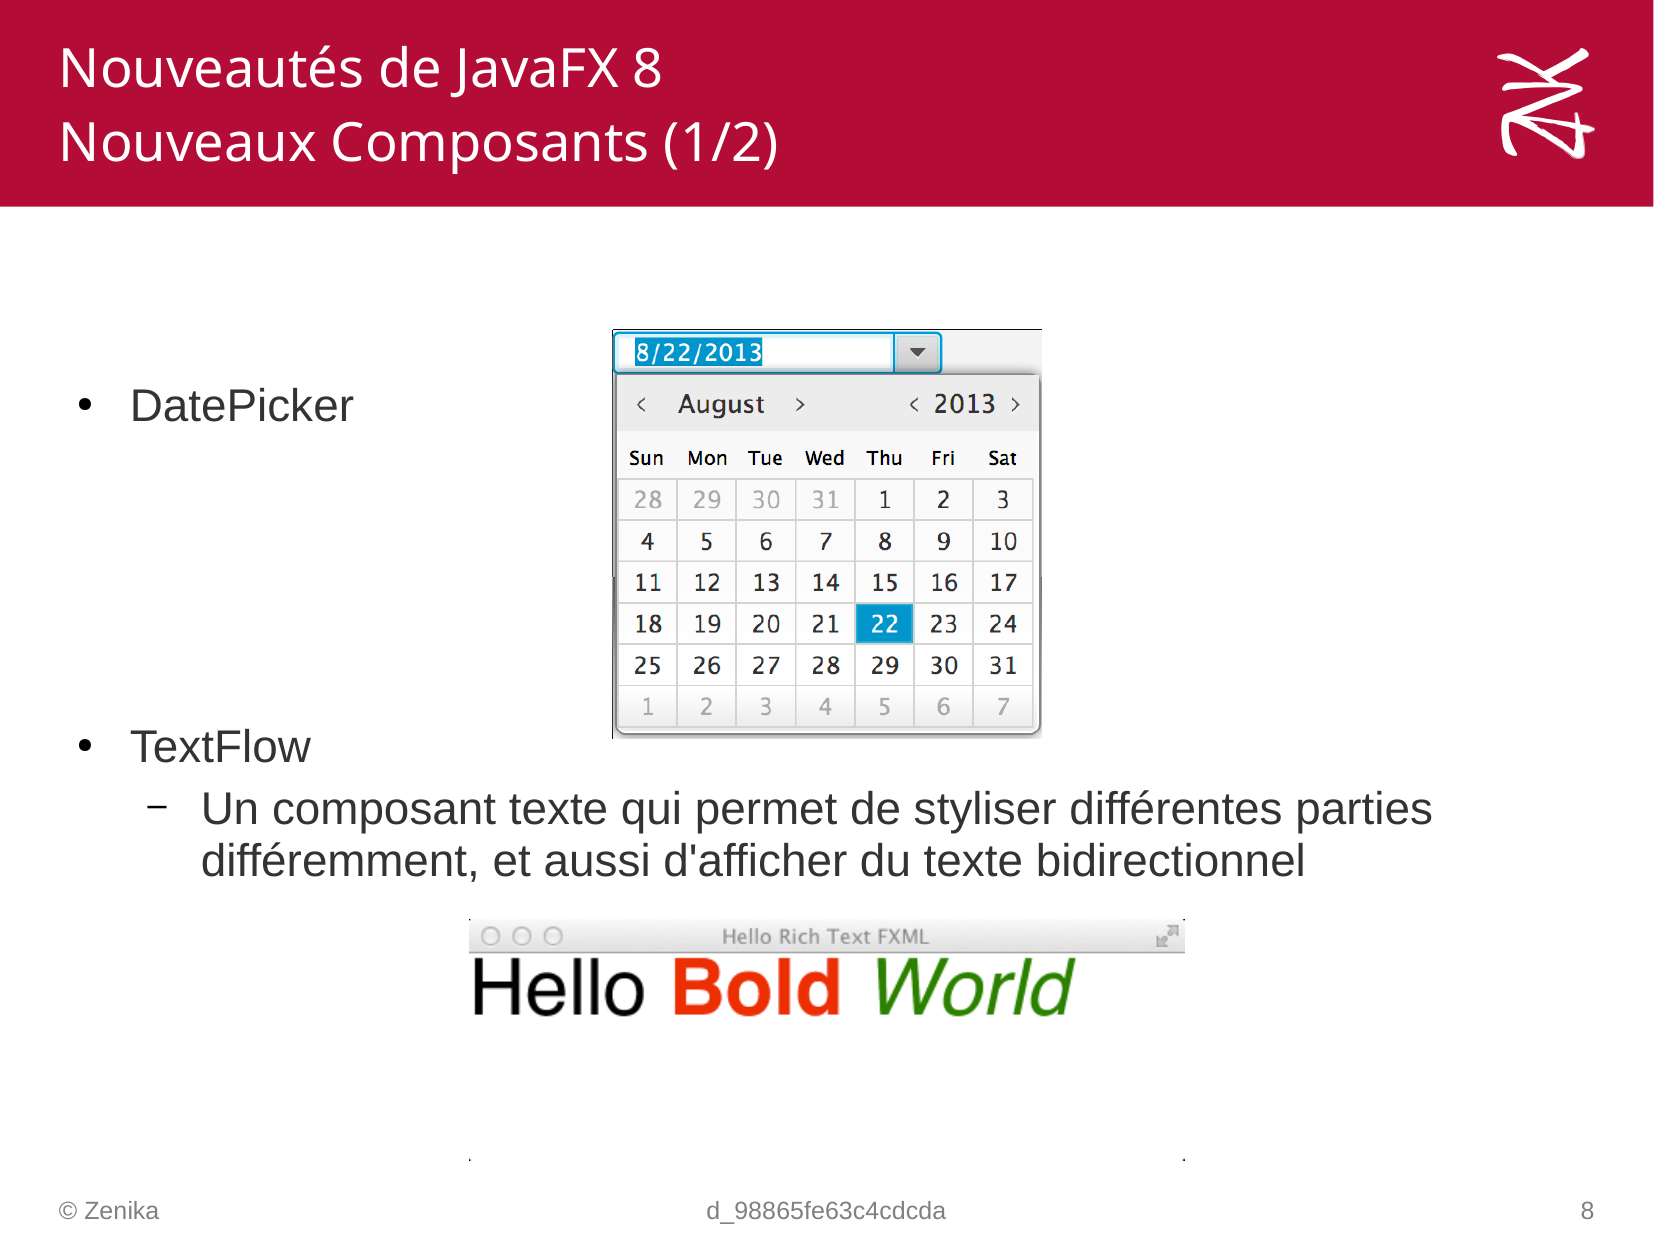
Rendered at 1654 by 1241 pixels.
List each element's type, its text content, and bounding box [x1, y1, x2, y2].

picture [616, 335, 892, 371]
list DatePicker TextFlow Un composant texte qui permet de styliser différentes parties différemment, et aussi d'afficher du texte bidirectionnel [59, 265, 1595, 1182]
picture [469, 919, 1185, 1161]
picture [896, 335, 939, 371]
title Nouveautés de JavaFX 8 Nouveaux Composants (1/2) [59, 29, 1595, 178]
picture [612, 329, 1042, 739]
